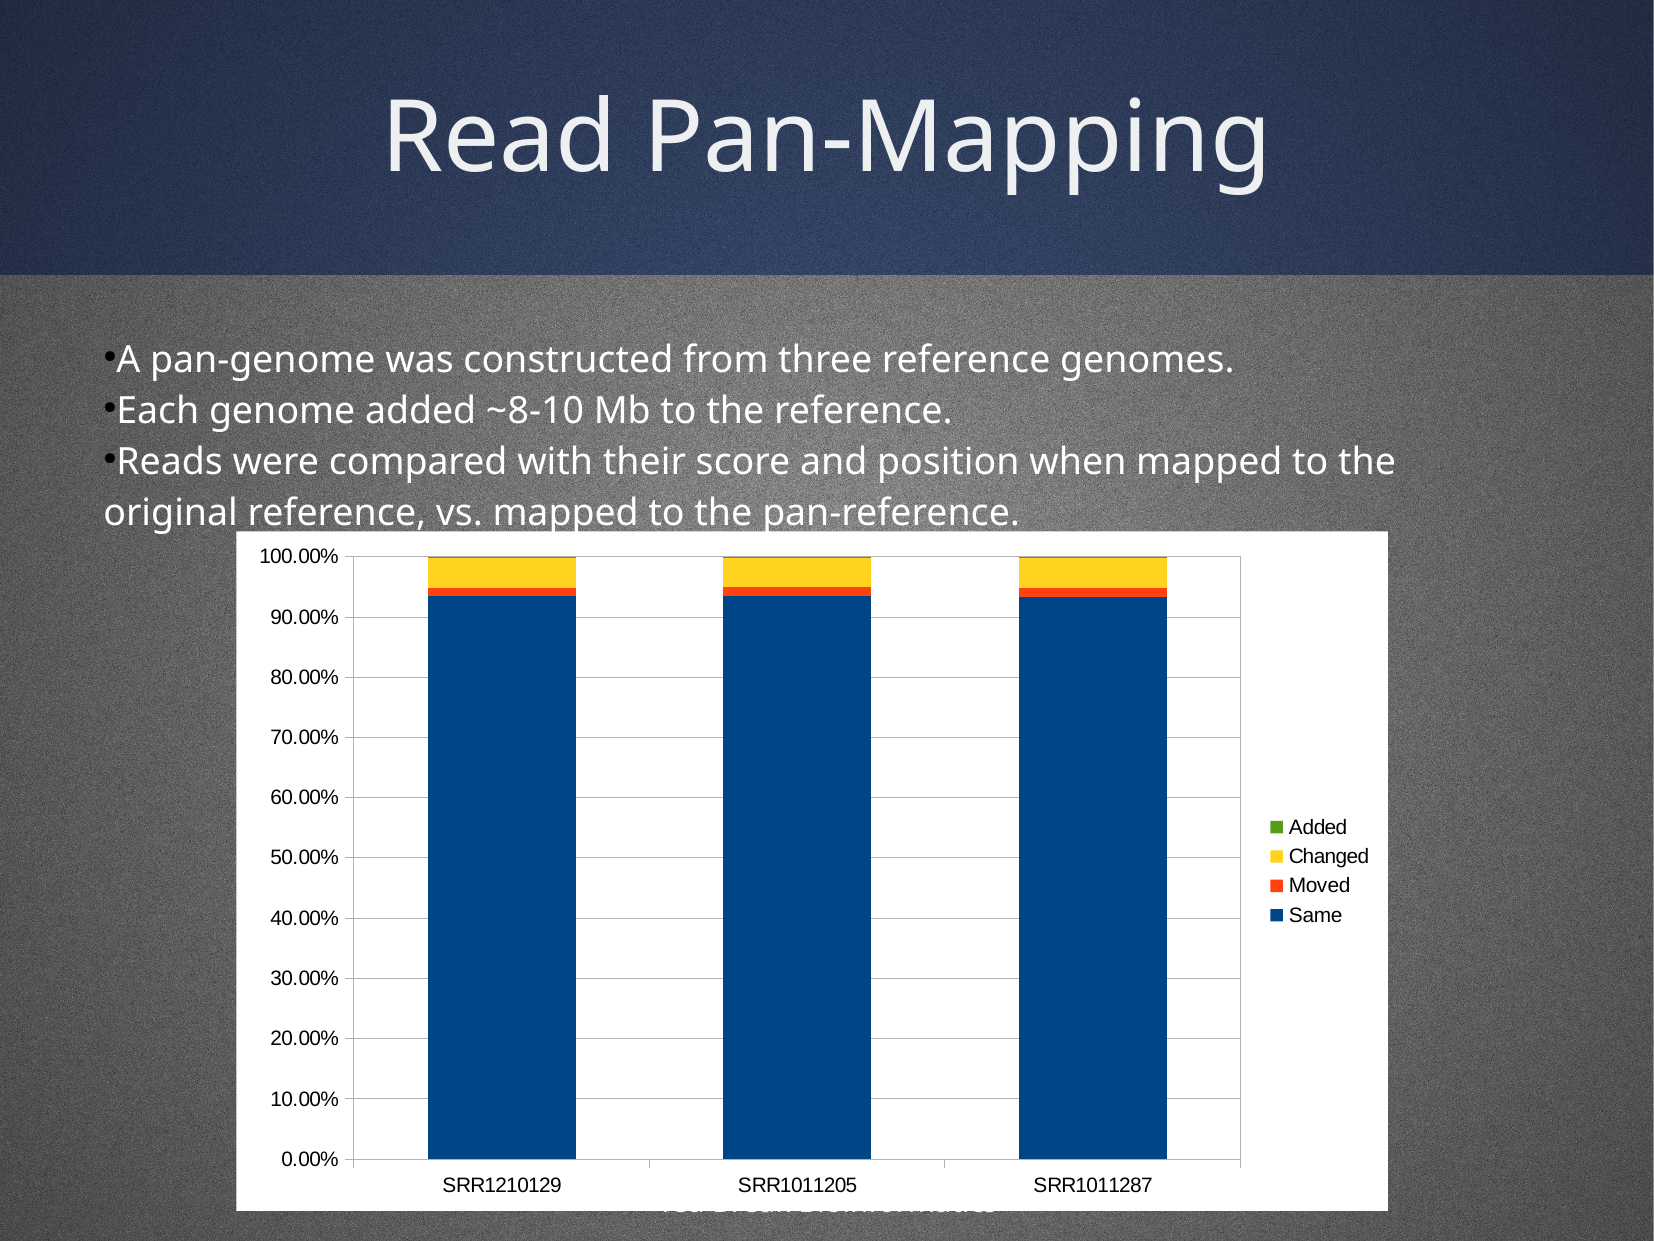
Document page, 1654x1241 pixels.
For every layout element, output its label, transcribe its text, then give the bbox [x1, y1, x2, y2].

text_box A pan-genome was constructed from three reference genomes. Each genome added ~8-10 Mb to the reference. Reads were compared with their score and position when mapped to the original reference, vs. mapped to the pan-reference. [88, 324, 1418, 514]
title Read Pan-Mapping [88, 29, 1565, 237]
picture [0, 0, 1654, 1241]
chart [236, 531, 1388, 1211]
